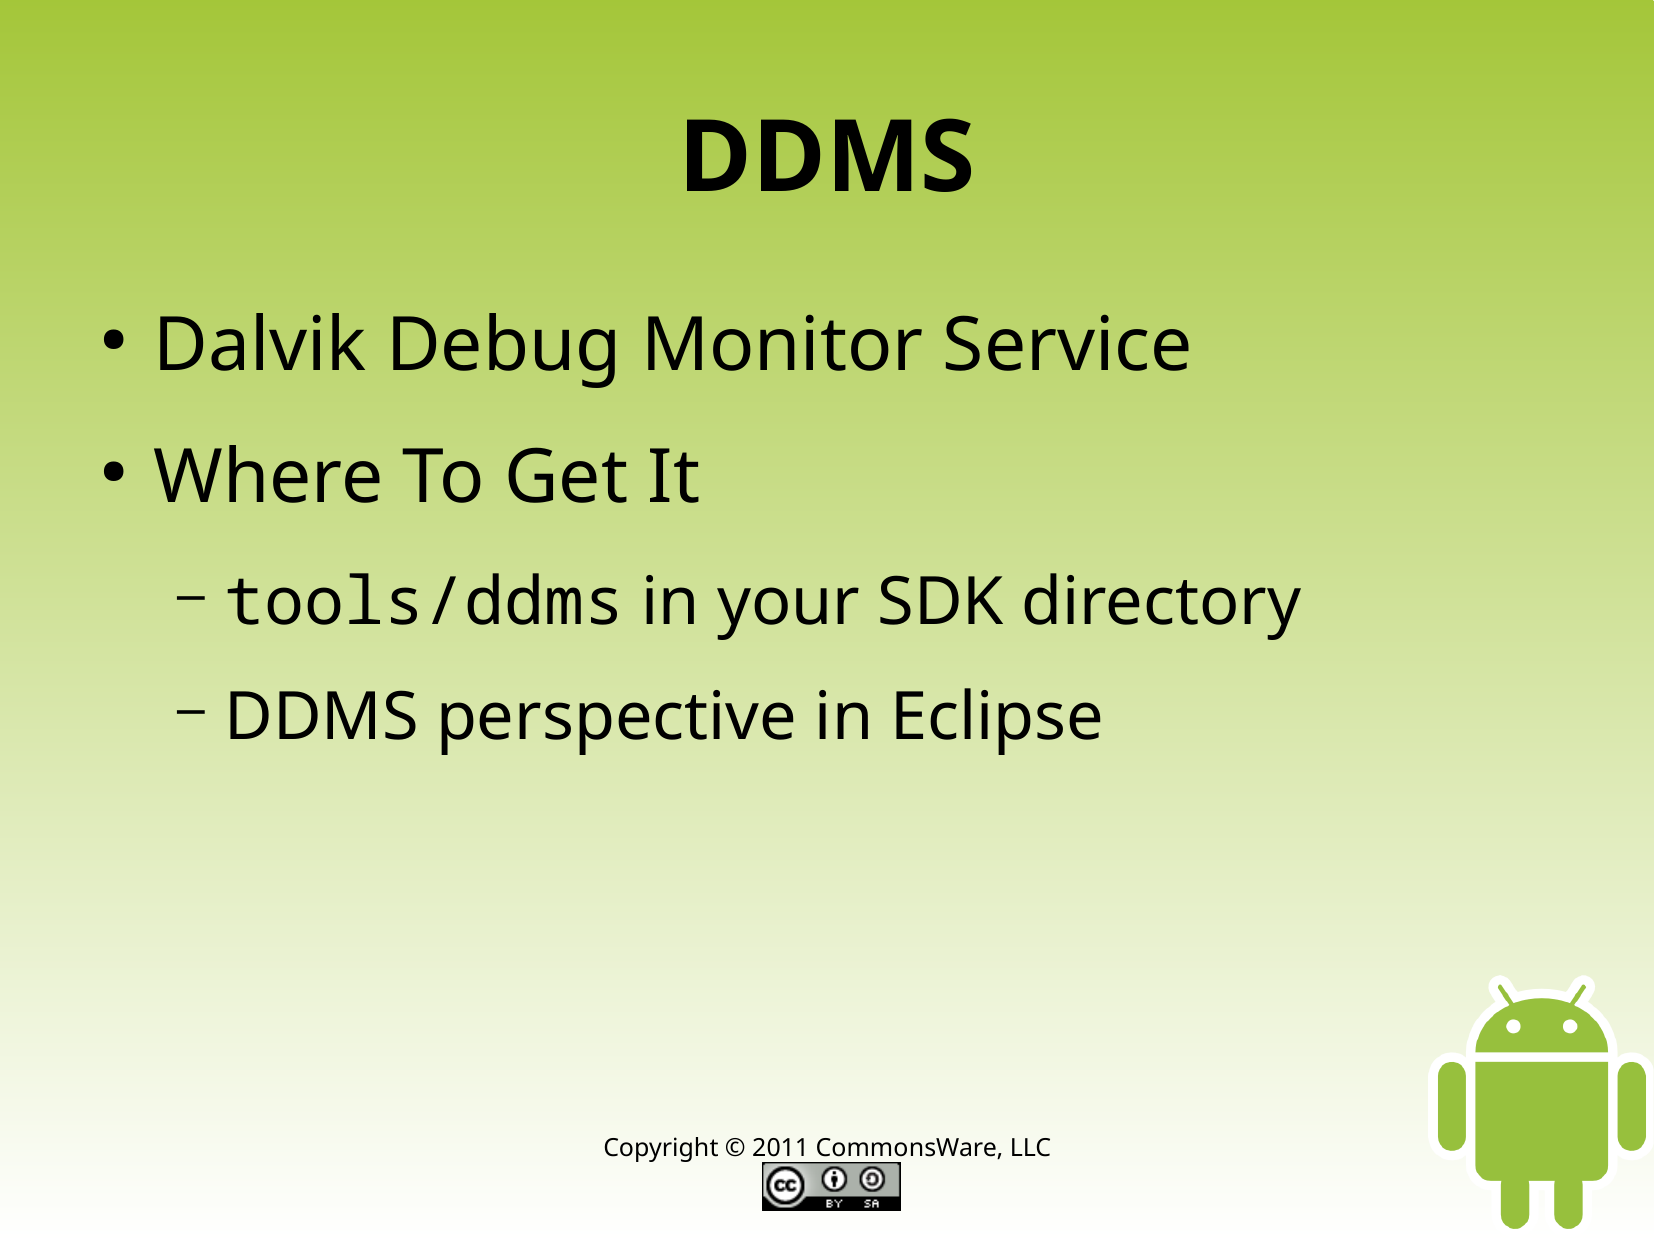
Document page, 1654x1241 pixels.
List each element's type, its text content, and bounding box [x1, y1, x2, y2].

picture [762, 1162, 901, 1211]
title DDMS [82, 49, 1571, 257]
picture [1428, 975, 1654, 1238]
list Dalvik Debug Monitor Service Where To Get It tools/ddms in your SDK directory DDMS perspective in Eclipse [82, 290, 1571, 1109]
